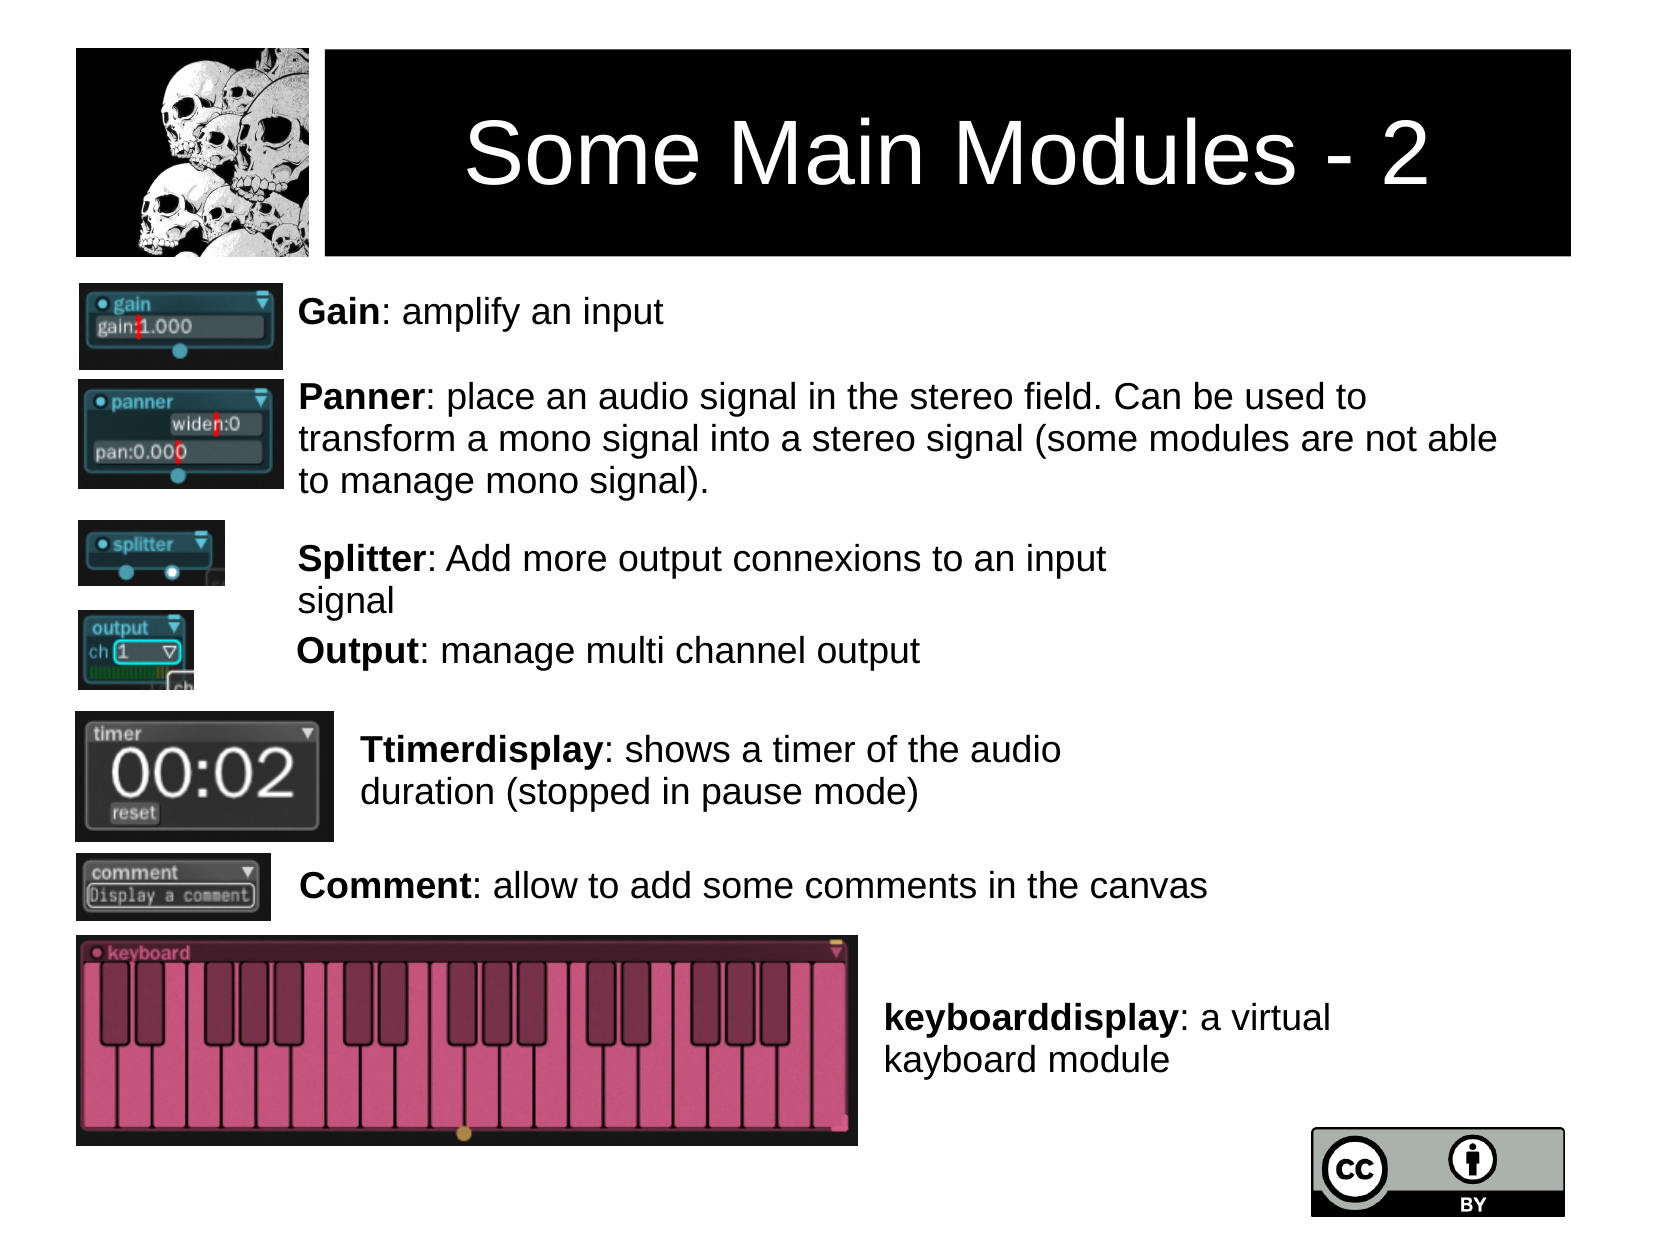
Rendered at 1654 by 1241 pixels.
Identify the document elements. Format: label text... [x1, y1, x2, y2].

text_box Splitter: Add more output connexions to an input signal [282, 530, 1222, 629]
picture [79, 283, 283, 370]
text_box Comment: allow to add some comments in the canvas [284, 856, 1241, 919]
picture [76, 48, 309, 257]
title Some Main Modules - 2 [324, 49, 1571, 257]
text_box Ttimerdisplay: shows a timer of the audio duration (stopped in pause mode) [345, 720, 1207, 820]
picture [78, 379, 283, 489]
text_box keyboarddisplay: a virtual kayboard module [868, 989, 1497, 1089]
picture [78, 520, 225, 586]
text_box Panner: place an audio signal in the stereo field. Can be used to transform a mono signal into a stereo signal (some modules are not able to manage mono signal). [283, 367, 1547, 509]
picture [76, 935, 858, 1147]
picture [78, 610, 194, 690]
text_box Output: manage multi channel output [281, 622, 1221, 680]
picture [76, 853, 271, 922]
text_box Gain: amplify an input [282, 283, 694, 341]
picture [75, 711, 334, 842]
picture [1311, 1127, 1565, 1217]
